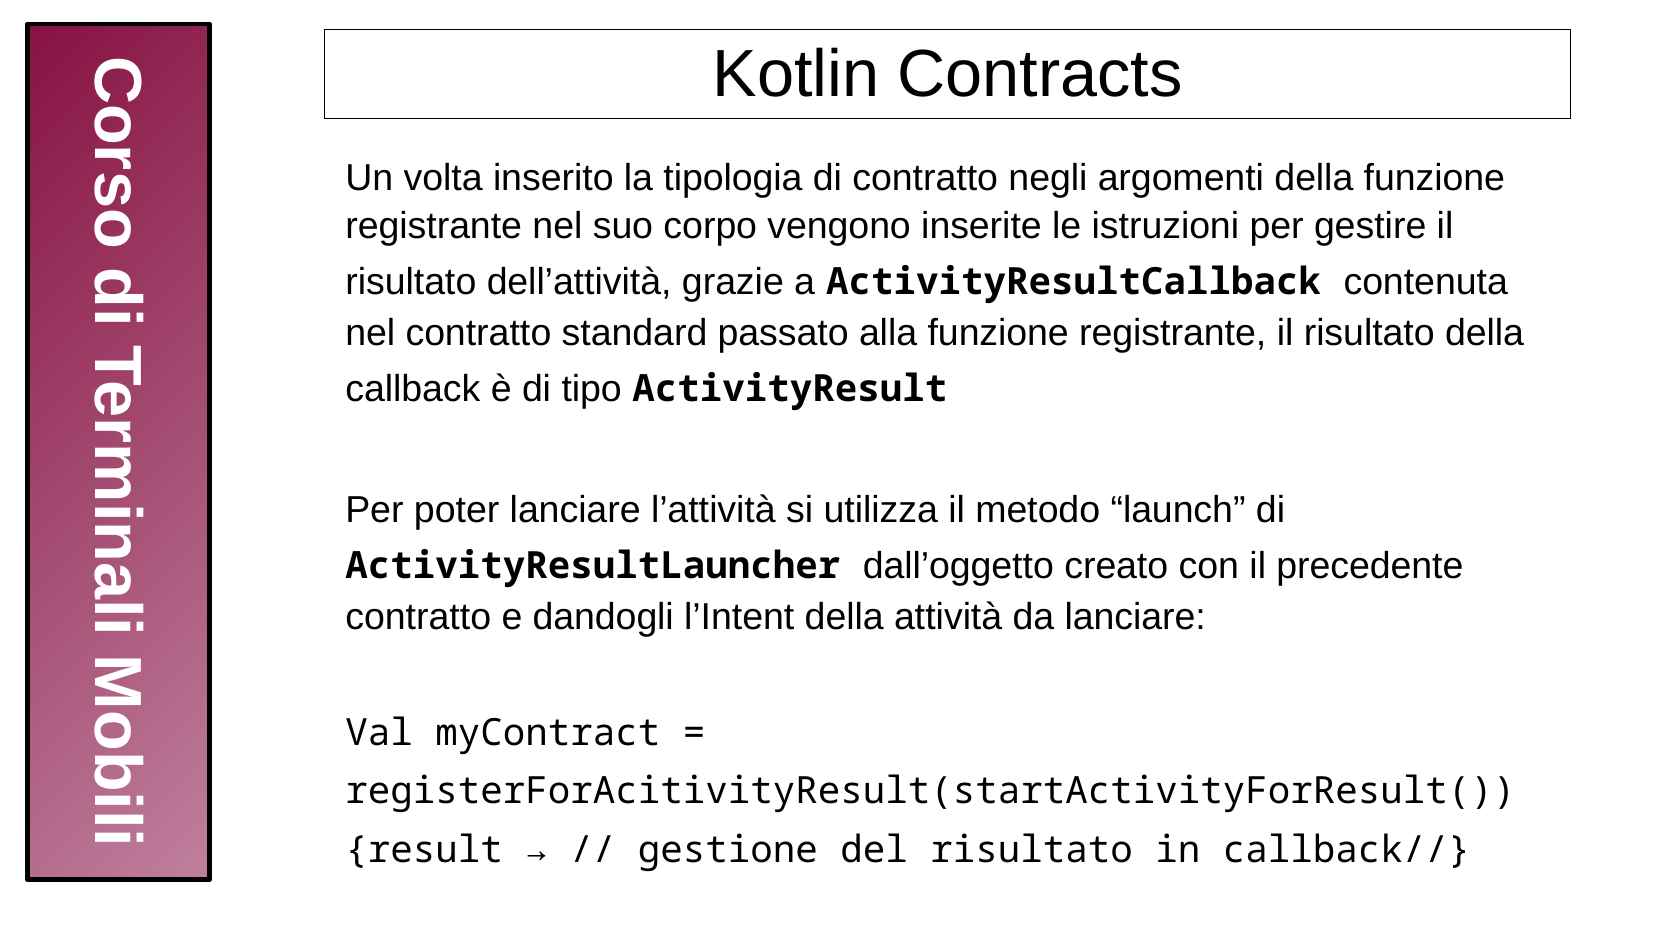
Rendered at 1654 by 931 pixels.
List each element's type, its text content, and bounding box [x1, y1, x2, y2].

text_box Un volta inserito la tipologia di contratto negli argomenti della funzione registrante nel suo corpo vengono inserite le istruzioni per gestire il risultato dell’attività, grazie a ActivityResultCallback contenuta nel contratto standard passato alla funzione registrante, il risultato della callback è di tipo ActivityResult Per poter lanciare l’attività si utilizza il metodo “launch” di ActivityResultLauncher dall’oggetto creato con il precedente contratto e dandogli l’Intent della attività da lanciare: Val myContract = registerForAcitivityResult(startActivityForResult()) {result → // gestione del risultato in callback//} myContract.launch(Intent(Context,JavaClass)) [330, 142, 1571, 886]
subtitle Corso di Terminali Mobili [27, 23, 210, 880]
text_box Kotlin Contracts [324, 29, 1571, 119]
